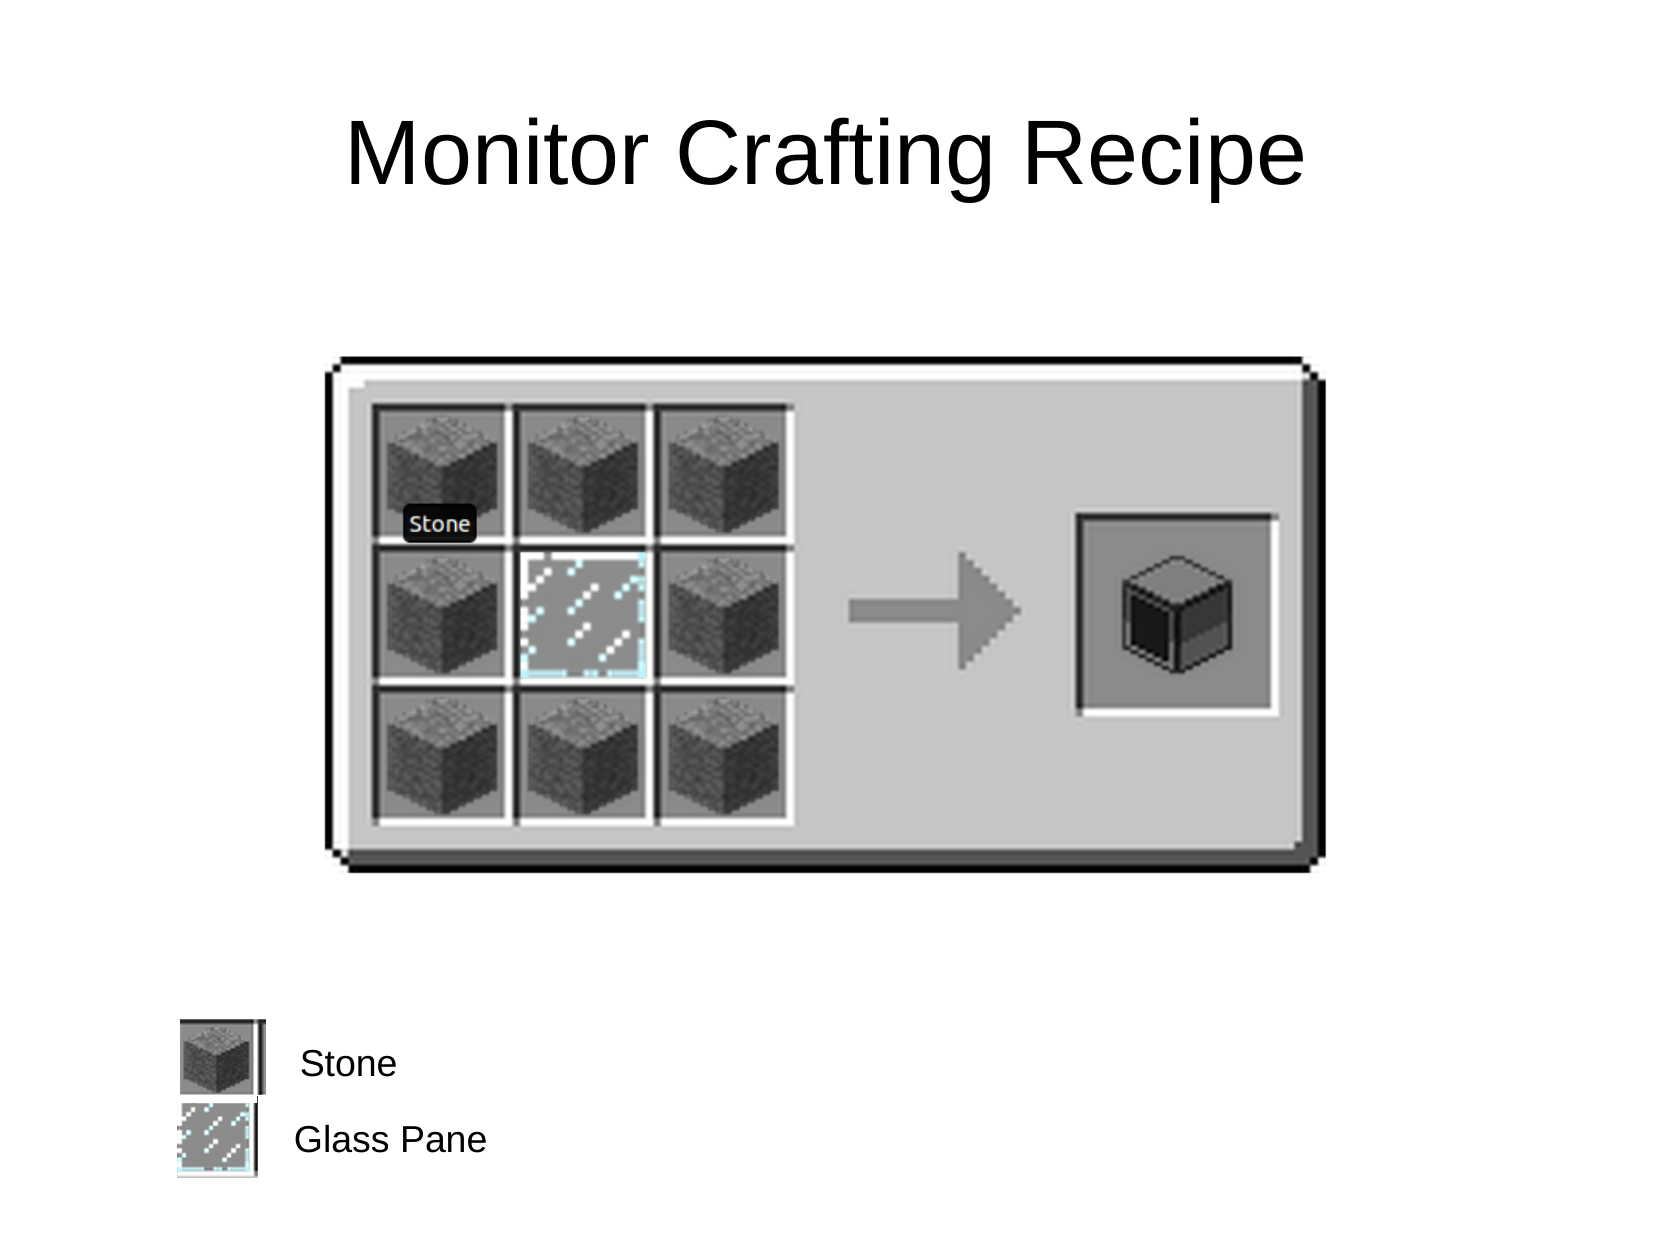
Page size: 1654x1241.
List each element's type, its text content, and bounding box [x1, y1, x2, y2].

picture [177, 1019, 266, 1178]
picture [319, 349, 1337, 892]
title Monitor Crafting Recipe [82, 49, 1571, 257]
text_box Glass Pane [279, 1111, 520, 1169]
text_box Stone [285, 1035, 466, 1092]
